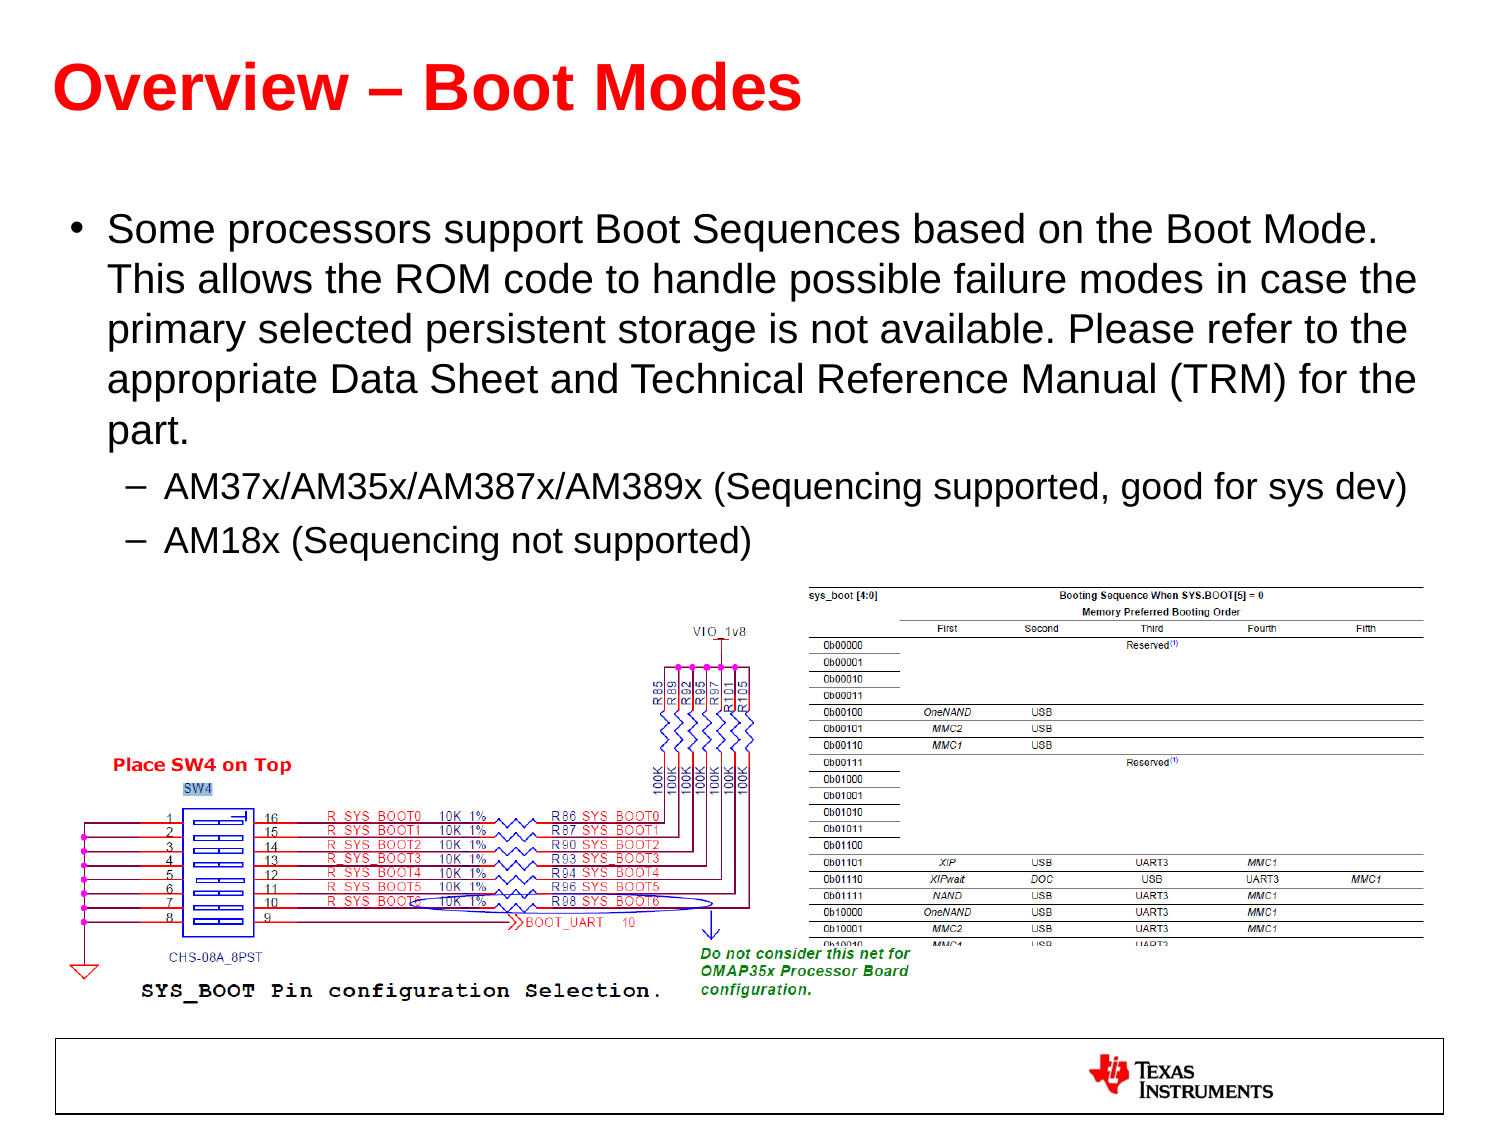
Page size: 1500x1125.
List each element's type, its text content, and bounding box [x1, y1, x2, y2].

title Overview – Boot Modes [37, 23, 1426, 158]
list Some processors support Boot Sequences based on the Boot Mode. This allows the ROM code to handle possible failure modes in case the primary selected persistent storage is not available. Please refer to the appropriate Data Sheet and Technical Reference Manual (TRM) for the part. AM37x/AM35x/AM387x/AM389x (Sequencing supported, good for sys dev) AM18x (Sequencing not supported) [54, 194, 1444, 601]
picture [54, 581, 1428, 1034]
picture [1087, 1052, 1274, 1099]
